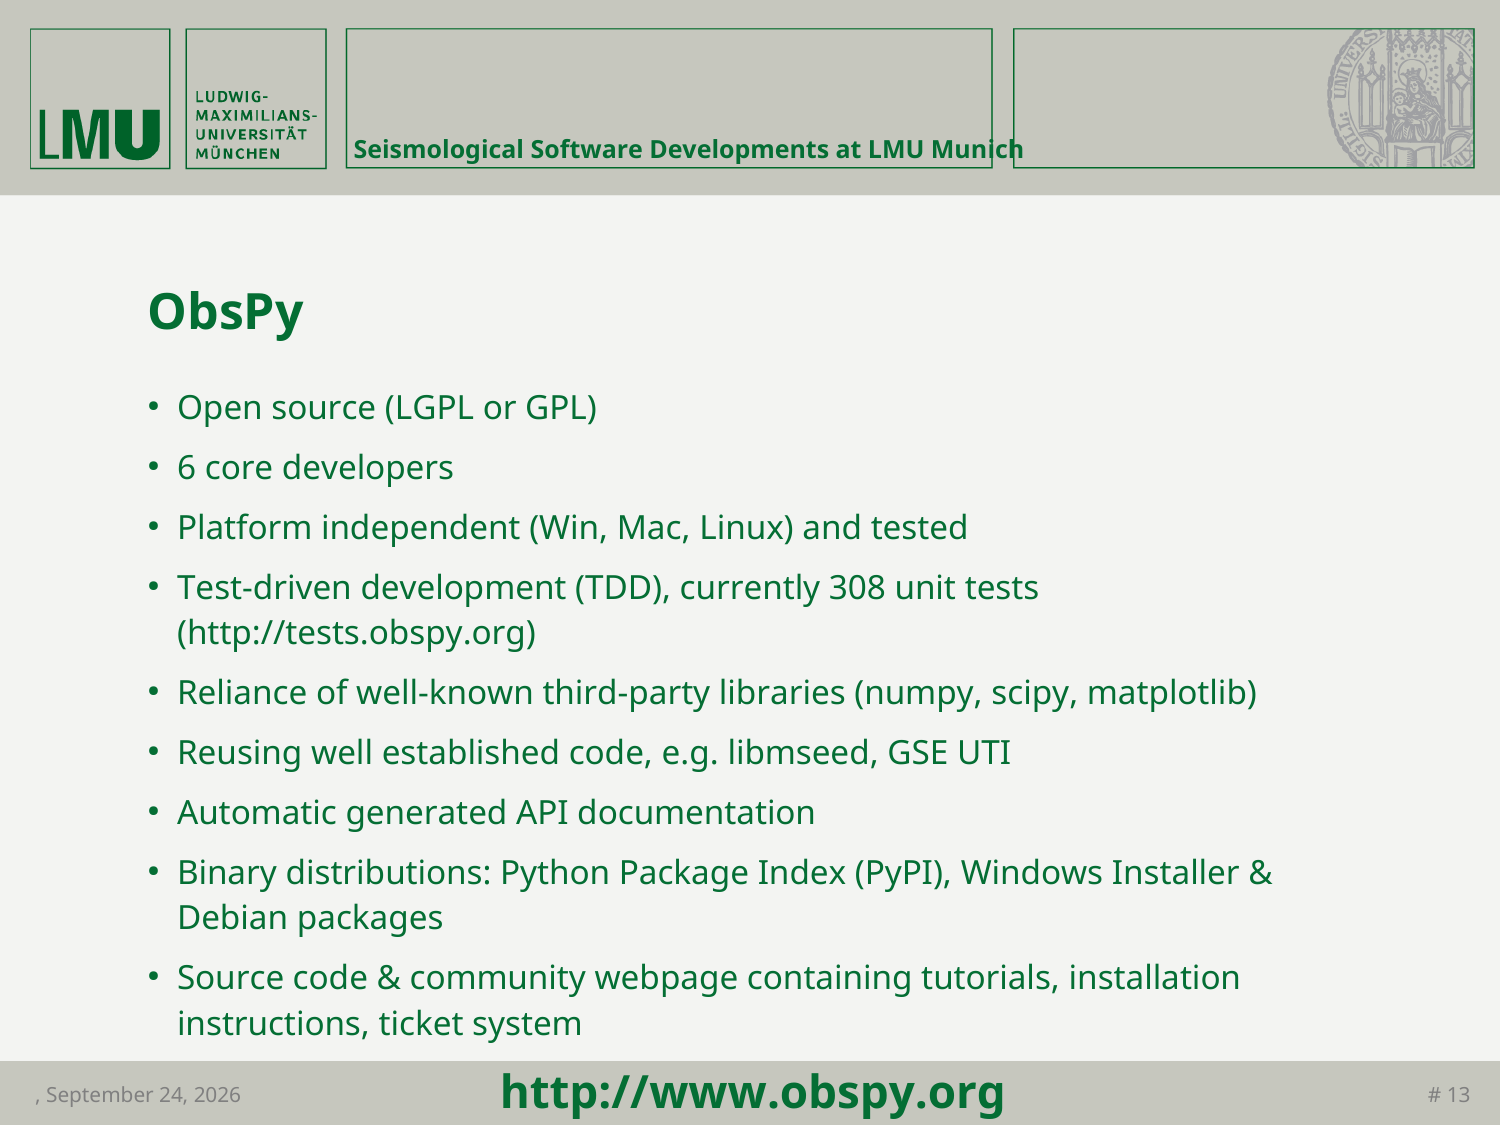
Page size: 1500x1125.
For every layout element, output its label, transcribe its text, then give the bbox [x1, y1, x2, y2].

list Open source (LGPL or GPL) 6 core developers Platform independent (Win, Mac, Linux) and tested Test-driven development (TDD), currently 308 unit tests (http://tests.obspy.org) Reliance of well-known third-party libraries (numpy, scipy, matplotlib) Reusing well established code, e.g. libmseed, GSE UTI Automatic generated API documentation Binary distributions: Python Package Index (PyPI), Windows Installer & Debian packages Source code & community webpage containing tutorials, installation instructions, ticket system http://www.obspy.org [147, 383, 1359, 994]
picture [0, 0, 1500, 1125]
title ObsPy [147, 265, 1359, 355]
